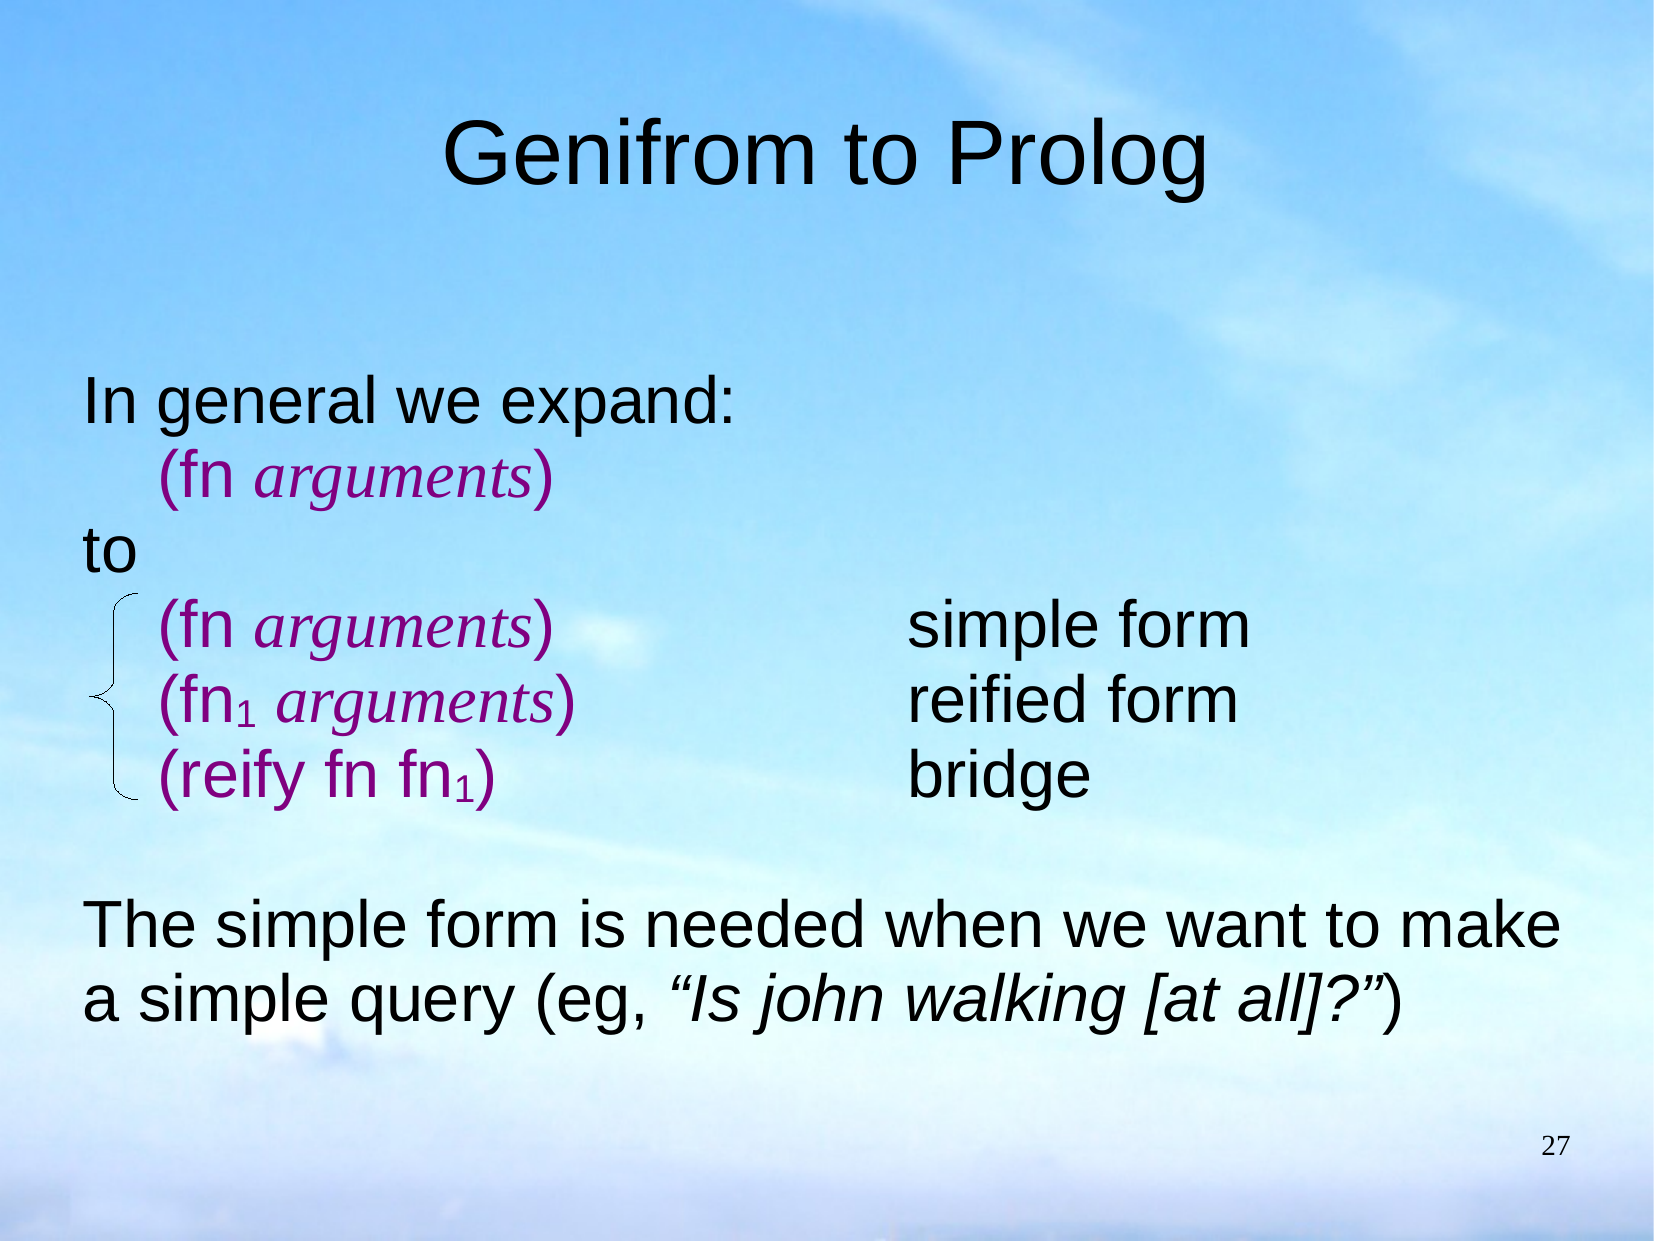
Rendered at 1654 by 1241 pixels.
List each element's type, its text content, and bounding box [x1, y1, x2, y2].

picture [0, 0, 1654, 1241]
subtitle In general we expand: (fn arguments) to (fn arguments) simple form (fn1 arguments) reified form (reify fn fn1) bridge The simple form is needed when we want to make a simple query (eg, “Is john walking [at all]?”) [82, 297, 1571, 1102]
title Genifrom to Prolog [82, 56, 1571, 250]
